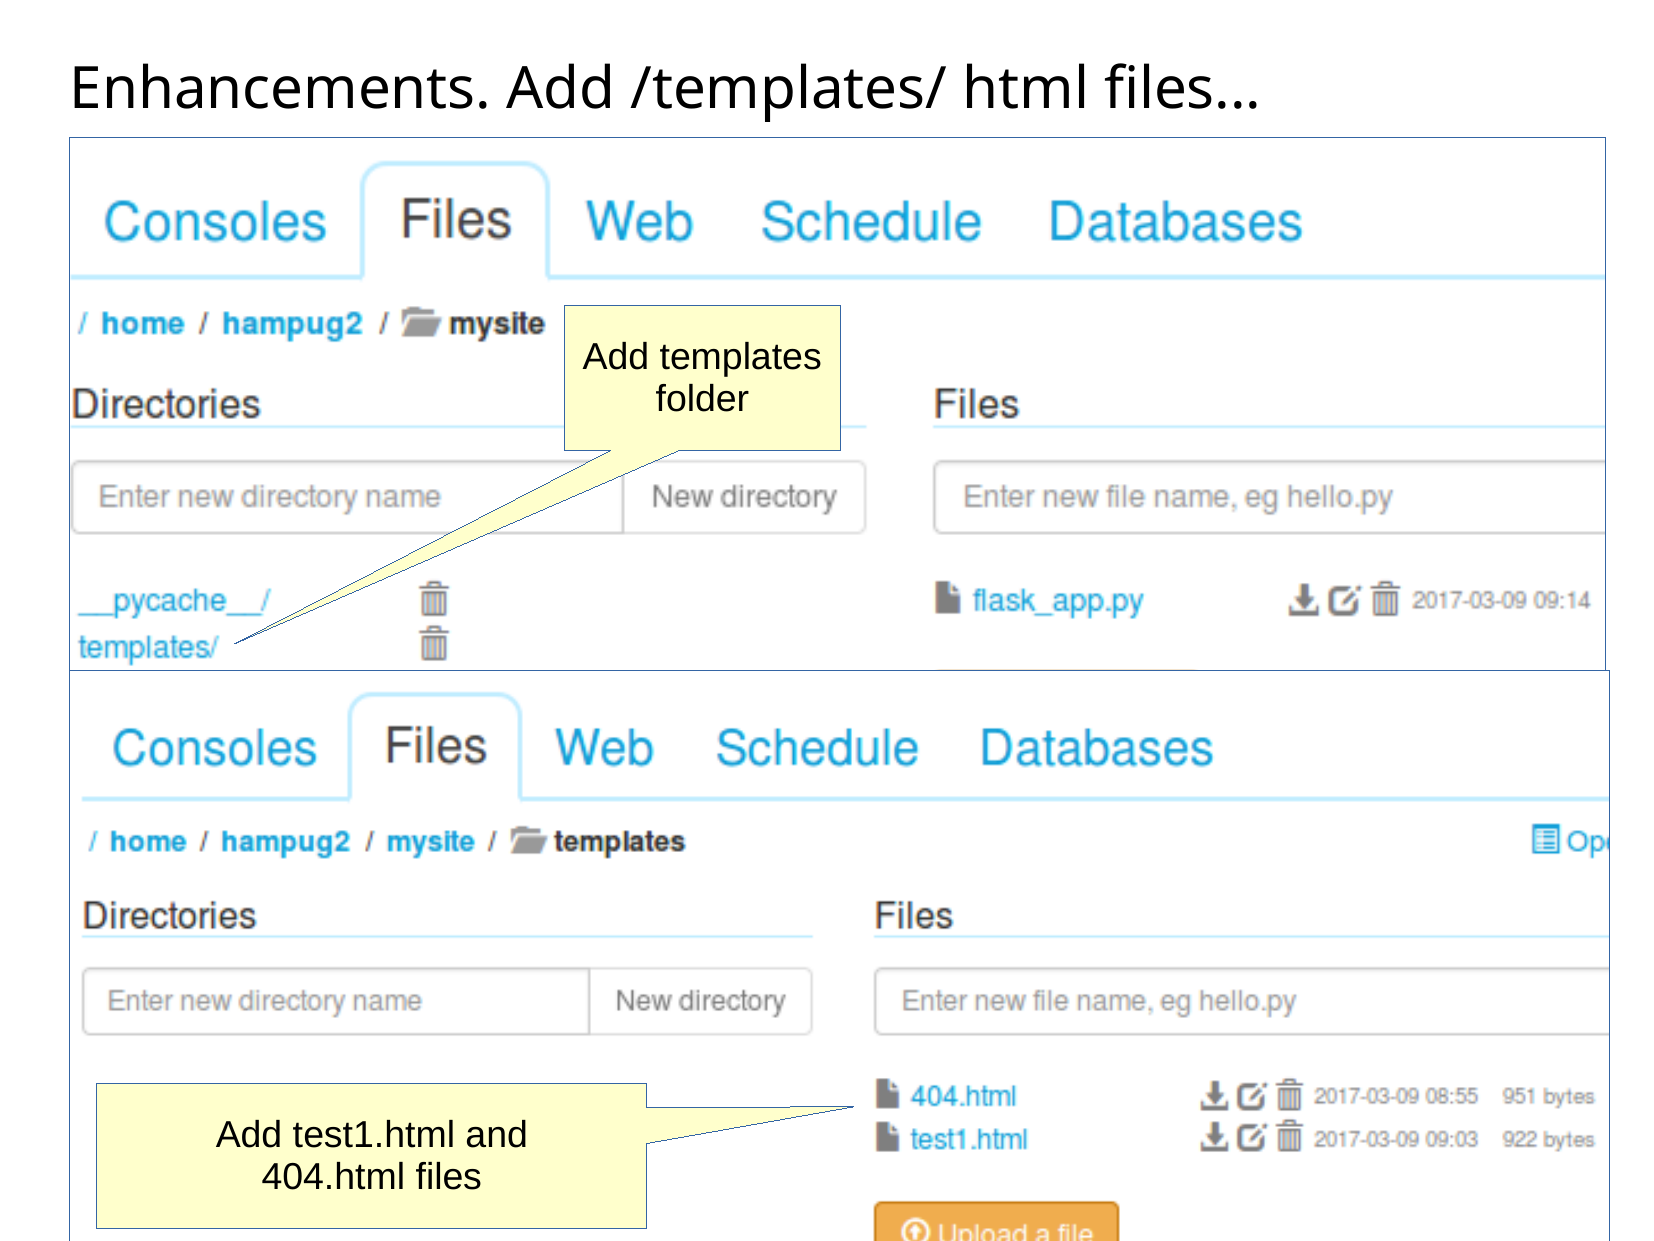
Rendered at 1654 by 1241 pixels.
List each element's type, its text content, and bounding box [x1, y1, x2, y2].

picture [69, 137, 1610, 1241]
text_box Add templates folder [234, 305, 841, 644]
text_box Add test1.html and 404.html files [96, 1083, 854, 1229]
text_box Enhancements. Add /templates/ html files... [69, 34, 1558, 137]
